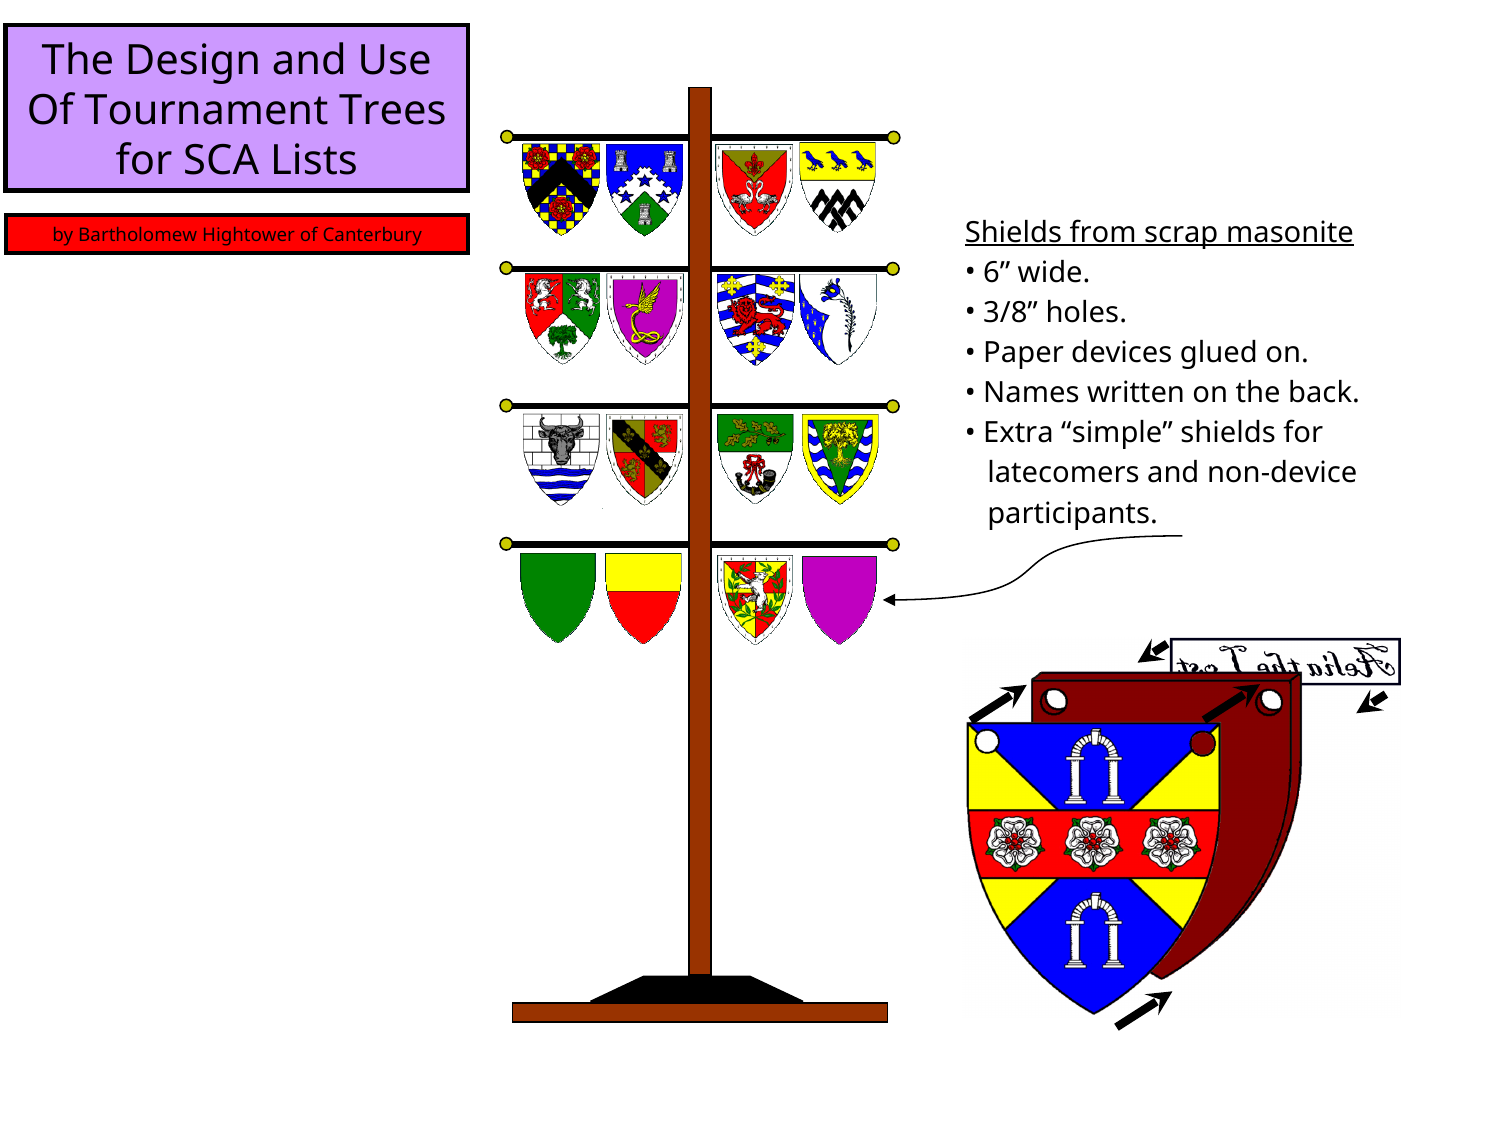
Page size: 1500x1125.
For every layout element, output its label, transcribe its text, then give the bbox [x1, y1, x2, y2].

picture [711, 409, 884, 510]
text_box [500, 130, 514, 144]
text_box [500, 399, 513, 412]
text_box by Bartholomew Hightower of Canterbury [5, 214, 469, 253]
picture [516, 141, 688, 239]
text_box The Design and Use Of Tournament Trees for SCA Lists [5, 24, 468, 191]
text_box [512, 1003, 888, 1022]
text_box [886, 262, 900, 276]
picture [513, 548, 688, 650]
picture [713, 272, 880, 372]
picture [711, 549, 883, 651]
text_box Shields from scrap masonite 6” wide. 3/8” holes. Paper devices glued on. Names written on the back. Extra “simple” shields for latecomers and non-device participants. [950, 199, 1376, 537]
text_box [500, 537, 513, 551]
text_box [887, 131, 900, 144]
picture [962, 637, 1401, 1018]
text_box [886, 400, 900, 413]
picture [712, 141, 882, 241]
text_box [590, 87, 804, 1002]
text_box [886, 538, 900, 551]
picture [521, 272, 688, 370]
text_box [500, 261, 513, 275]
picture [518, 409, 687, 511]
